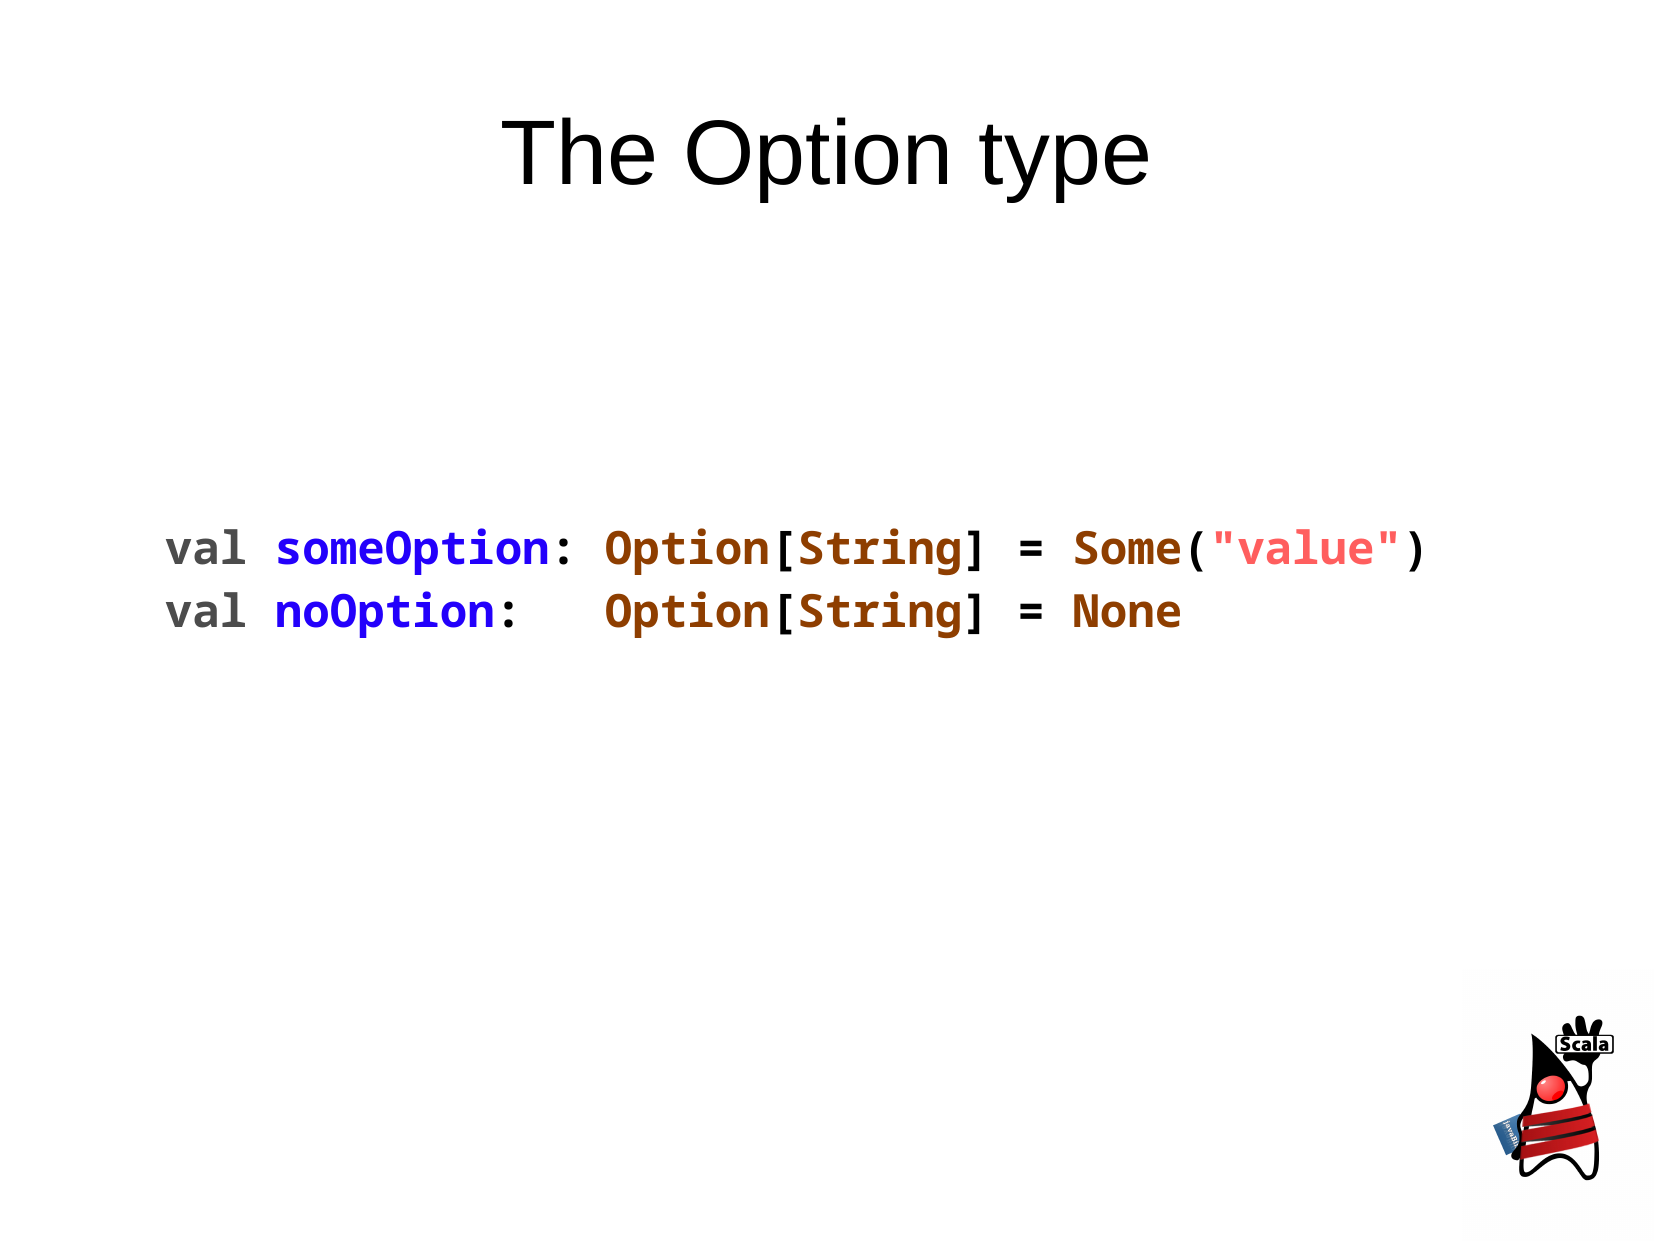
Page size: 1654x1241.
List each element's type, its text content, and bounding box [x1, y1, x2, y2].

title The Option type [82, 49, 1571, 257]
picture [1462, 969, 1654, 1241]
text_box val someOption: Option[String] = Some("value") val noOption: Option[String] = None [150, 508, 1463, 638]
